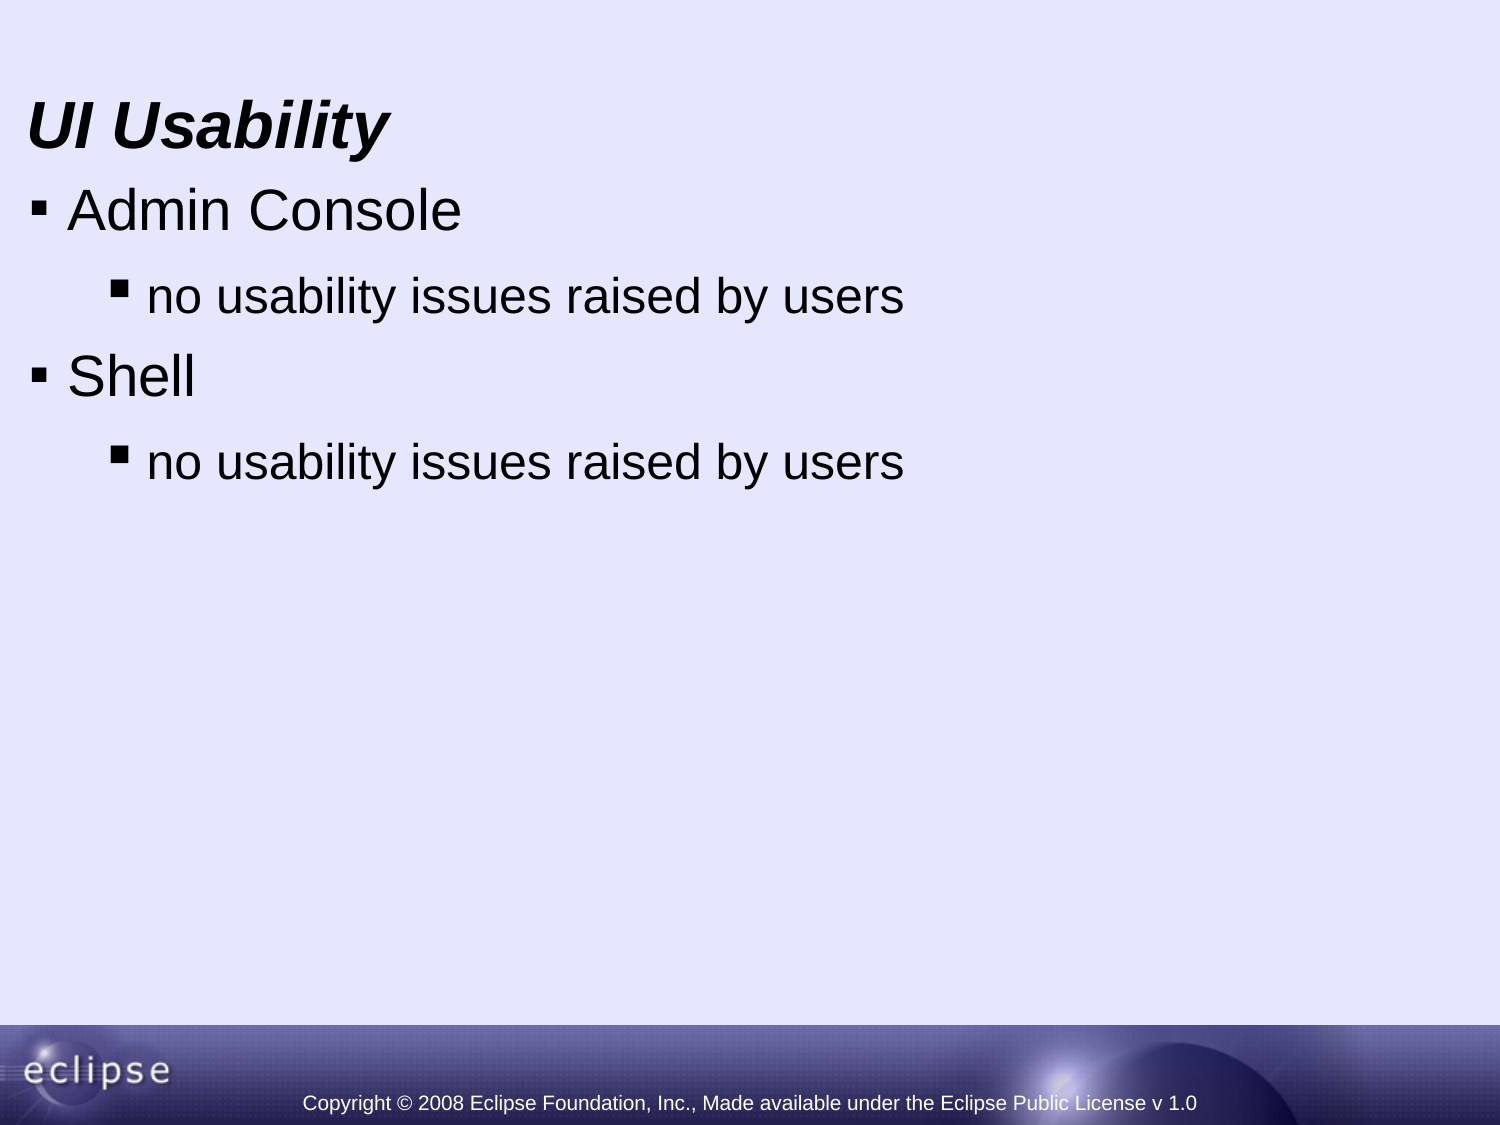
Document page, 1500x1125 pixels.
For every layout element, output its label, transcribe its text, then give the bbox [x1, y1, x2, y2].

title UI Usability [26, 84, 1474, 172]
list Admin Console no usability issues raised by users Shell no usability issues raised by users [29, 177, 1455, 1011]
picture [0, 1025, 1500, 1125]
